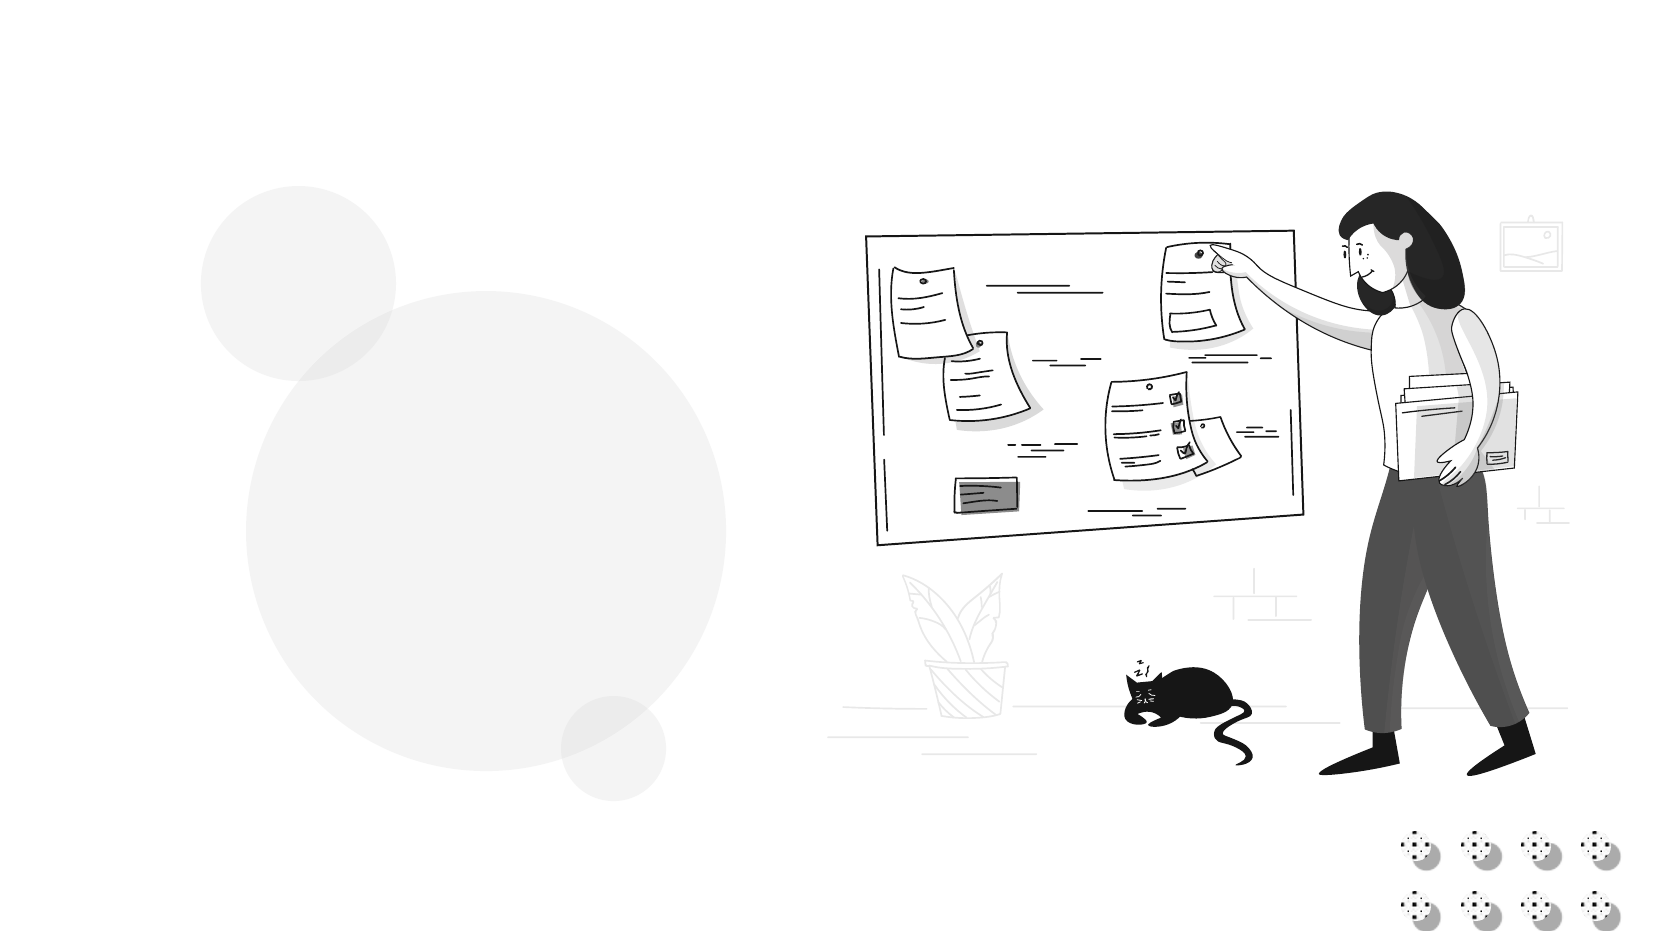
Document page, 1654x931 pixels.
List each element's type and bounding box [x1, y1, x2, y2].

picture [1461, 890, 1492, 922]
picture [1520, 831, 1552, 862]
picture [1461, 830, 1492, 862]
picture [1580, 830, 1612, 862]
picture [1520, 890, 1552, 922]
picture [1400, 830, 1432, 862]
picture [1580, 890, 1612, 922]
picture [1400, 890, 1432, 922]
